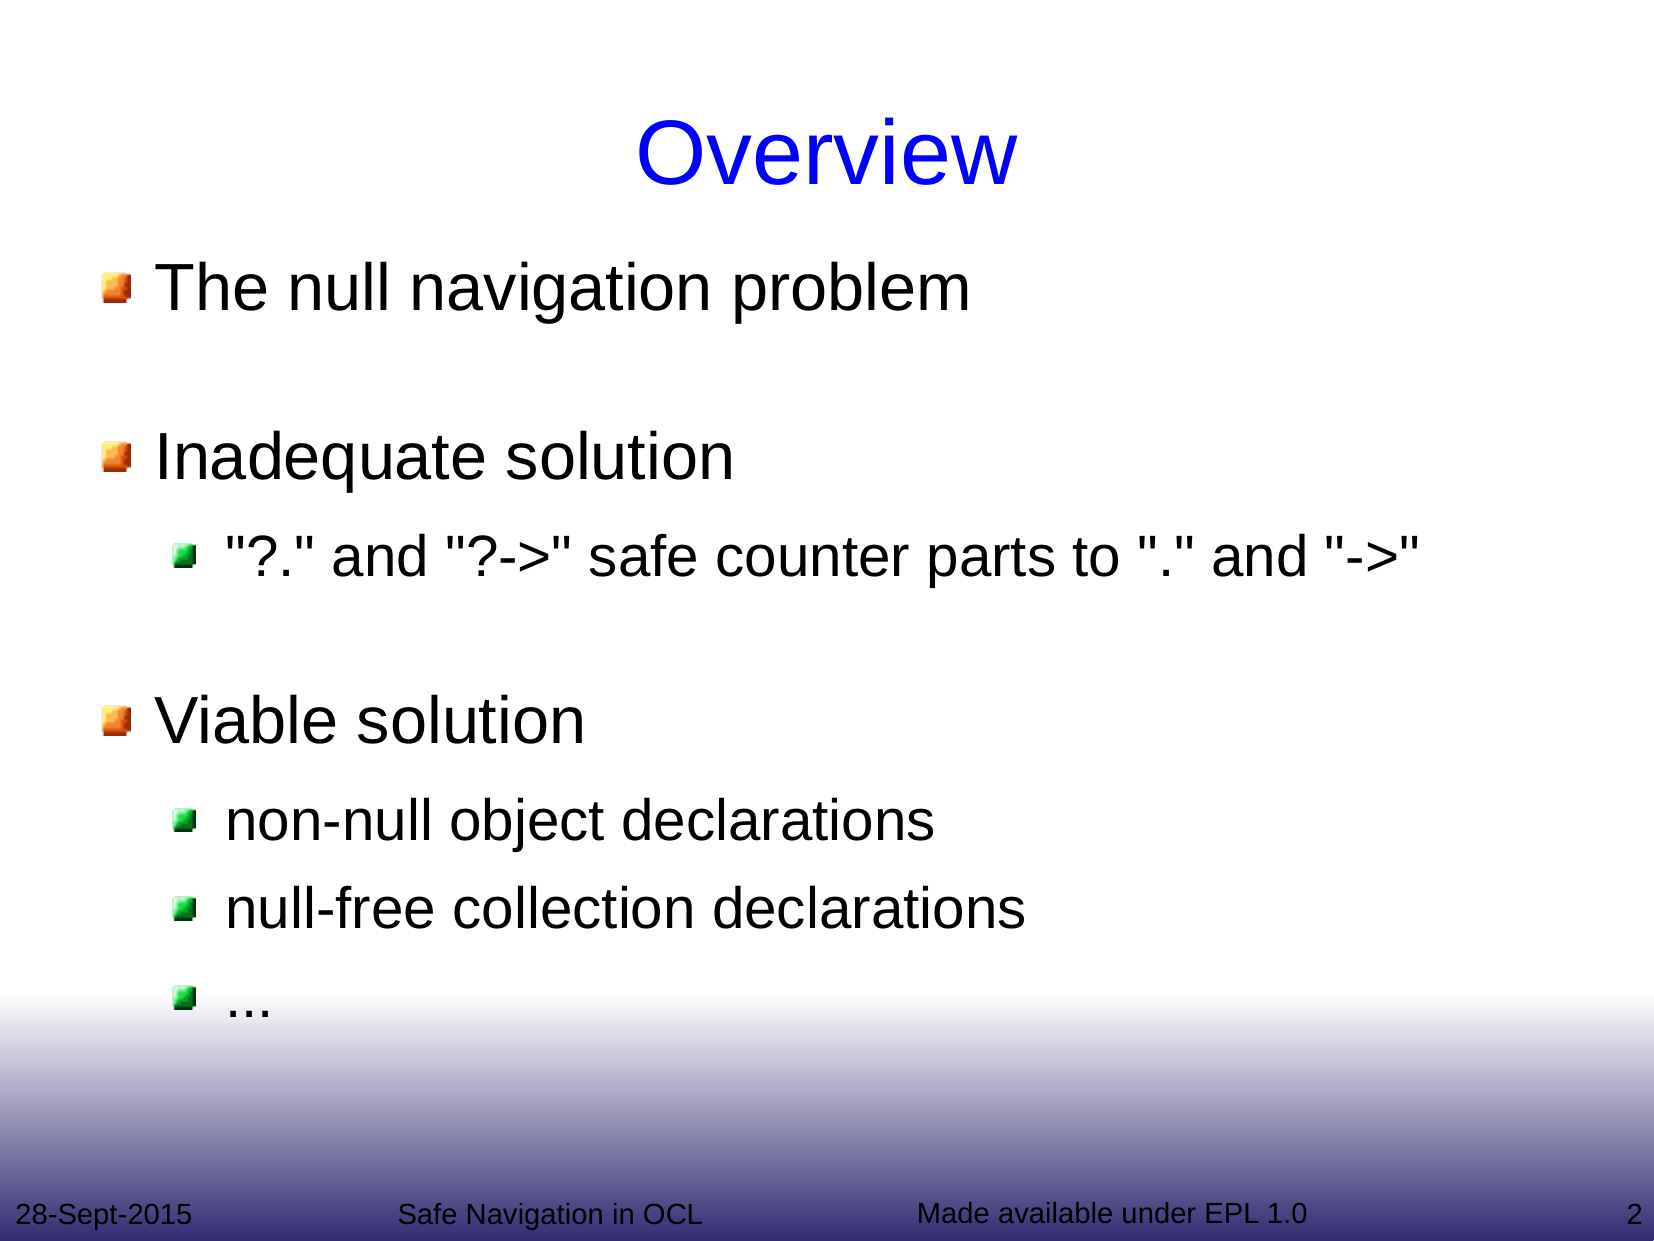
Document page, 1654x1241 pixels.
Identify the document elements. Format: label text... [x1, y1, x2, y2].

title Overview [82, 49, 1571, 257]
list The null navigation problem Inadequate solution "?." and "?->" safe counter parts to "." and "->" Viable solution non-null object declarations null-free collection declarations ... [83, 250, 1610, 1069]
